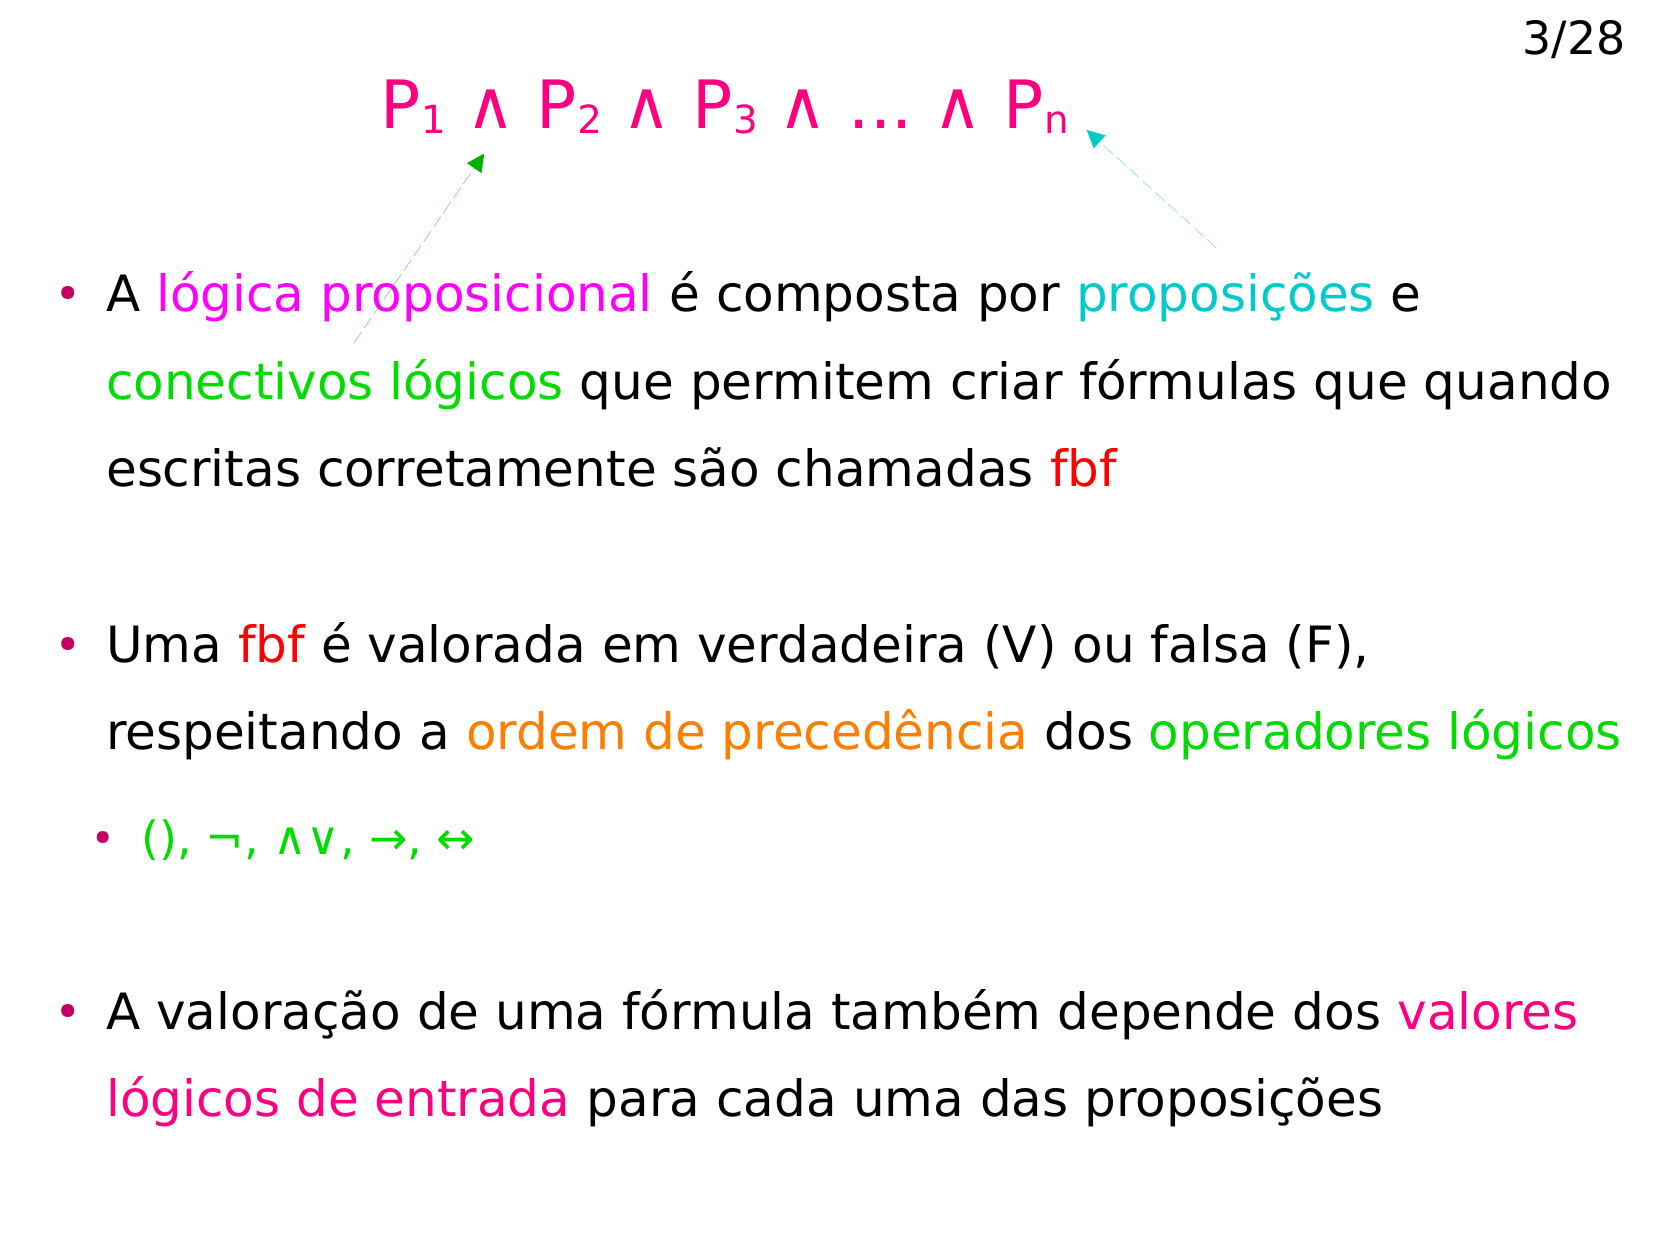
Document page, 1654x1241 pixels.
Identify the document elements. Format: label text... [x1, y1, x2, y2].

list A lógica proposicional é composta por proposições e conectivos lógicos que permitem criar fórmulas que quando escritas corretamente são chamadas fbf Uma fbf é valorada em verdadeira (V) ou falsa (F), respeitando a ordem de precedência dos operadores lógicos (), ¬, ∧∨, →, ↔ A valoração de uma fórmula também depende dos valores lógicos de entrada para cada uma das proposições [59, 236, 1625, 1211]
text_box P1 ∧ P2 ∧ P3 ∧ ... ∧ Pn [366, 59, 1288, 166]
